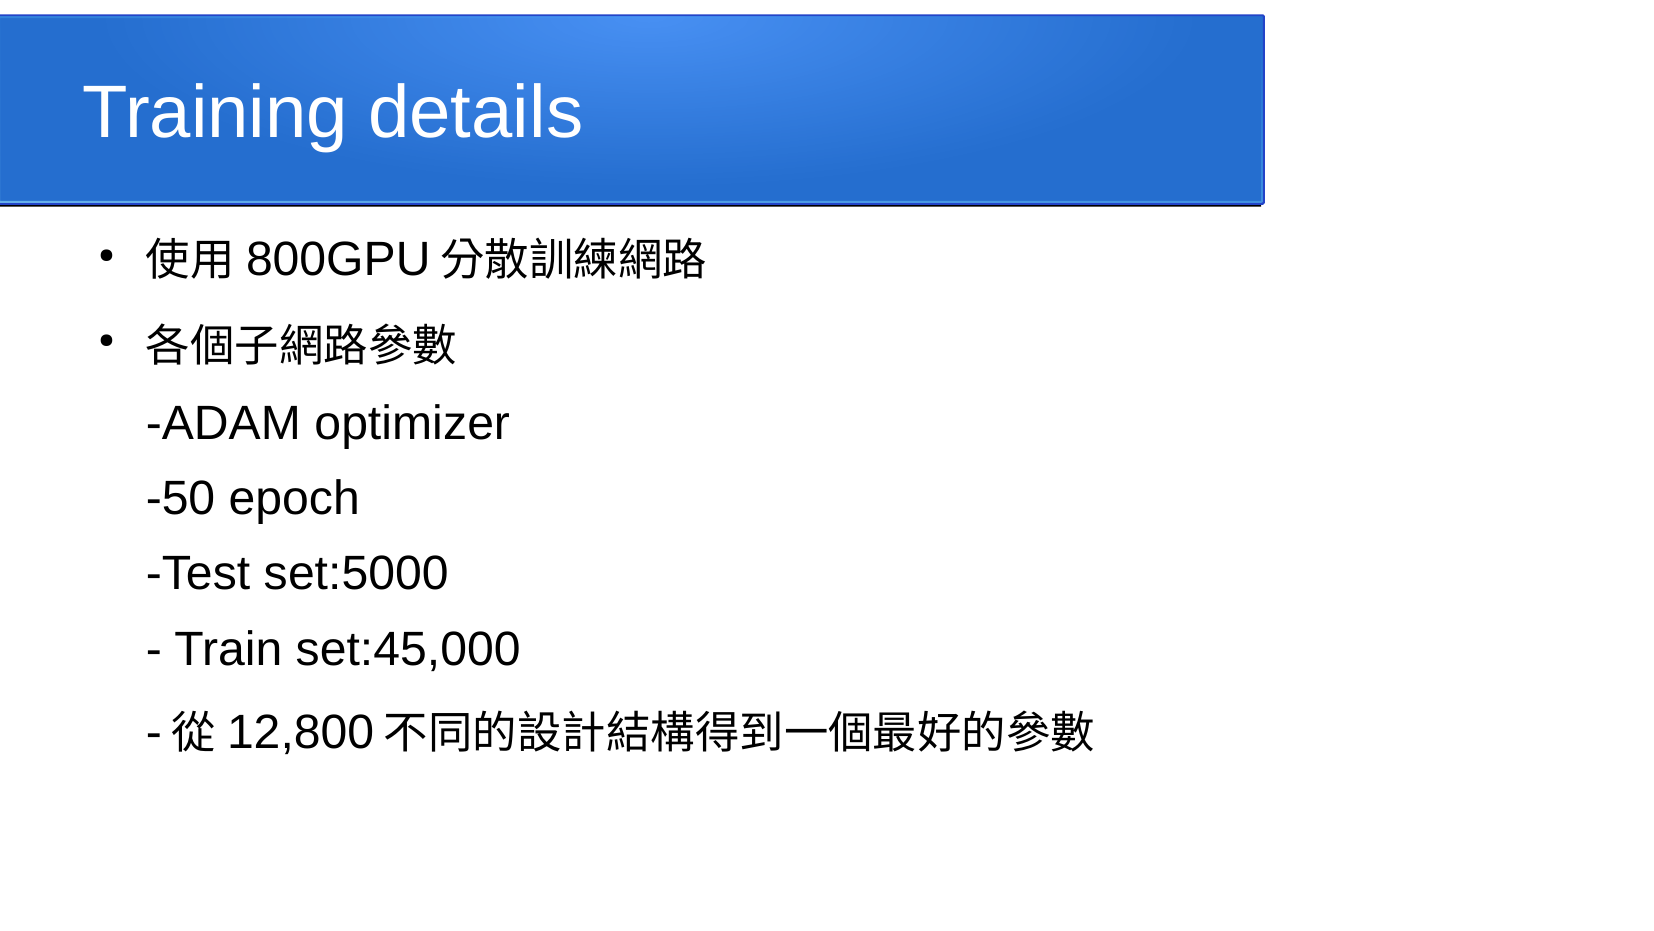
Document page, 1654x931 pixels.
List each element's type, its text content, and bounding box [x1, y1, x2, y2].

list 使用800GPU分散訓練網路 各個子網路參數 -ADAM optimizer -50 epoch -Test set:5000 - Train set:45,000 -從12,800不同的設計結構得到一個最好的參數 [82, 224, 1571, 764]
title Training details [82, 35, 1235, 189]
